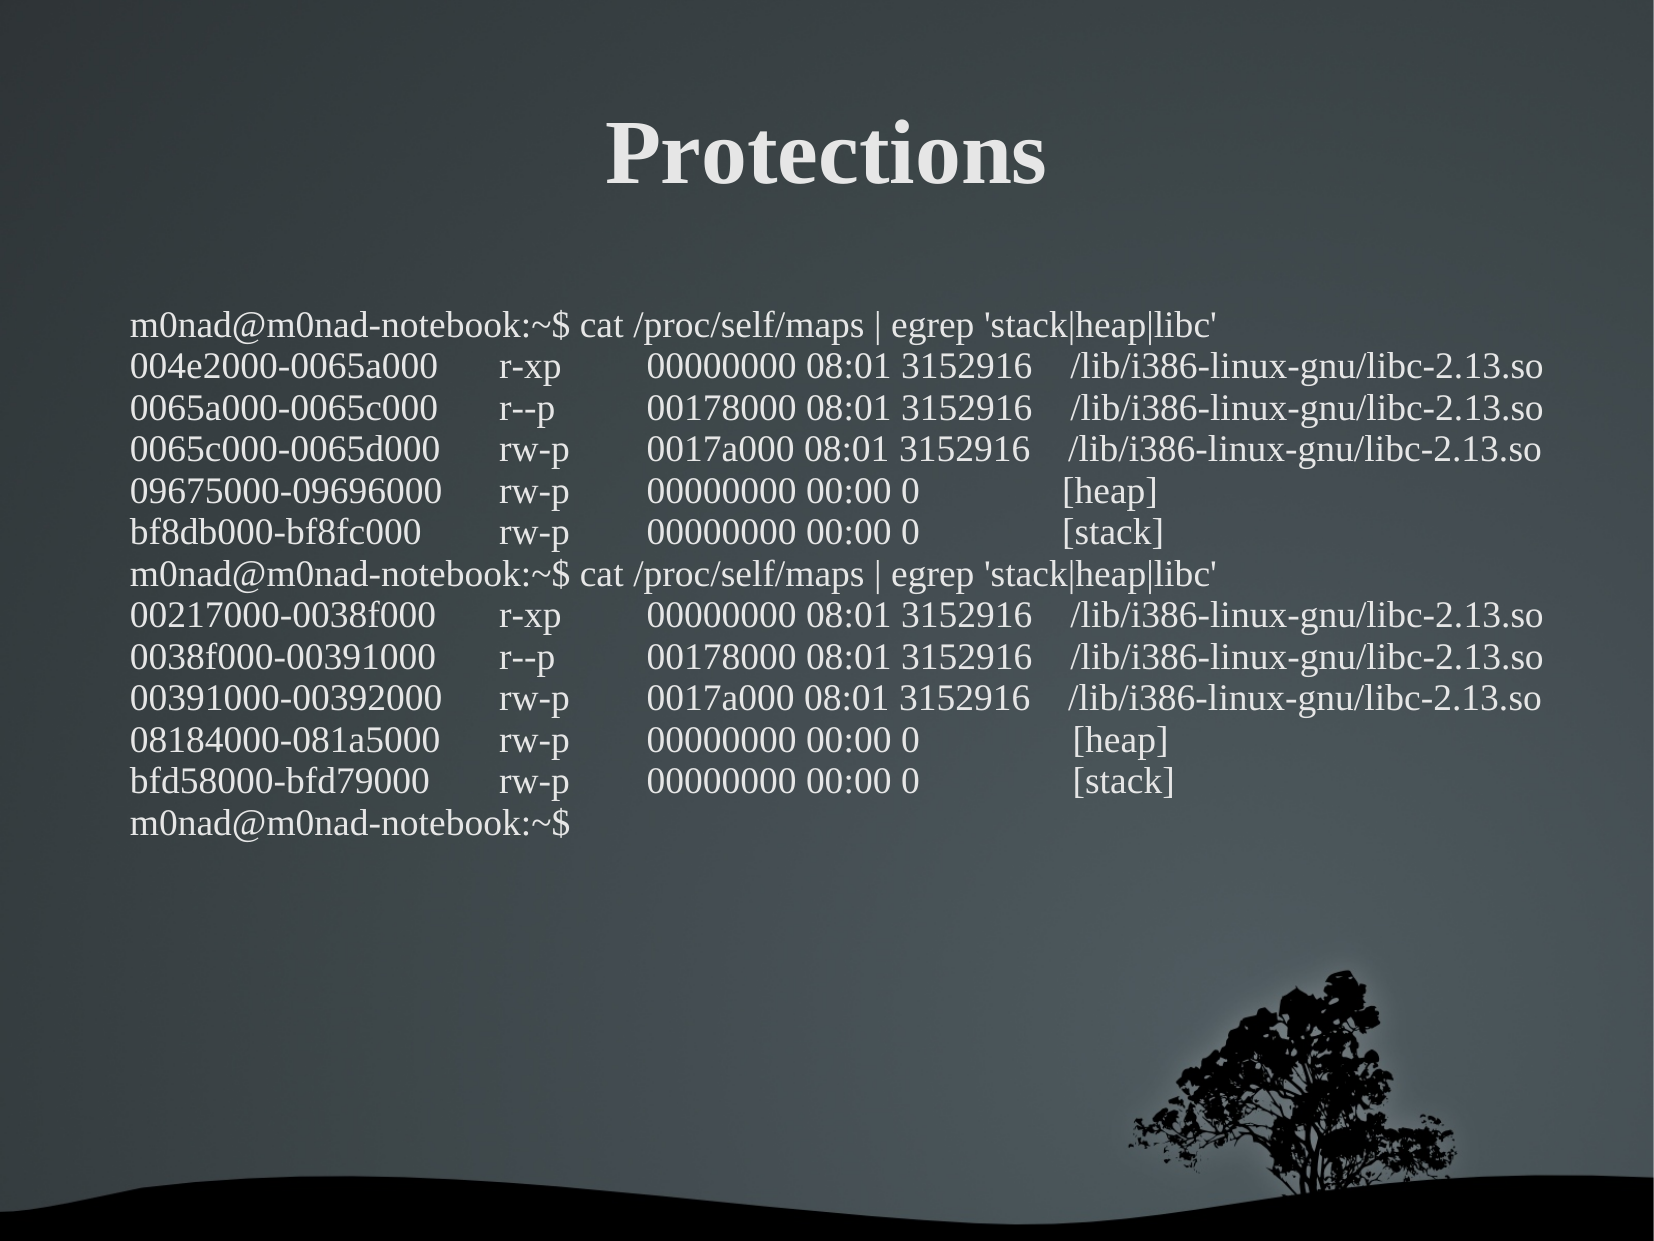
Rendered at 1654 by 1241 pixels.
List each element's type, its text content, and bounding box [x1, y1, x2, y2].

picture [0, 0, 1654, 1241]
list m0nad@m0nad-notebook:~$ cat /proc/self/maps | egrep 'stack|heap|libc' 004e2000-0065a000 r-xp 00000000 08:01 3152916 /lib/i386-linux-gnu/libc-2.13.so 0065a000-0065c000 r--p 00178000 08:01 3152916 /lib/i386-linux-gnu/libc-2.13.so 0065c000-0065d000 rw-p 0017a000 08:01 3152916 /lib/i386-linux-gnu/libc-2.13.so 09675000-09696000 rw-p 00000000 00:00 0 [heap] bf8db000-bf8fc000 rw-p 00000000 00:00 0 [stack] m0nad@m0nad-notebook:~$ cat /proc/self/maps | egrep 'stack|heap|libc' 00217000-0038f000 r-xp 00000000 08:01 3152916 /lib/i386-linux-gnu/libc-2.13.so 0038f000-00391000 r--p 00178000 08:01 3152916 /lib/i386-linux-gnu/libc-2.13.so 00391000-00392000 rw-p 0017a000 08:01 3152916 /lib/i386-linux-gnu/libc-2.13.so 08184000-081a5000 rw-p 00000000 00:00 0 [heap] bfd58000-bfd79000 rw-p 00000000 00:00 0 [stack] m0nad@m0nad-notebook:~$ [59, 303, 1548, 1123]
title Protections [82, 49, 1571, 257]
